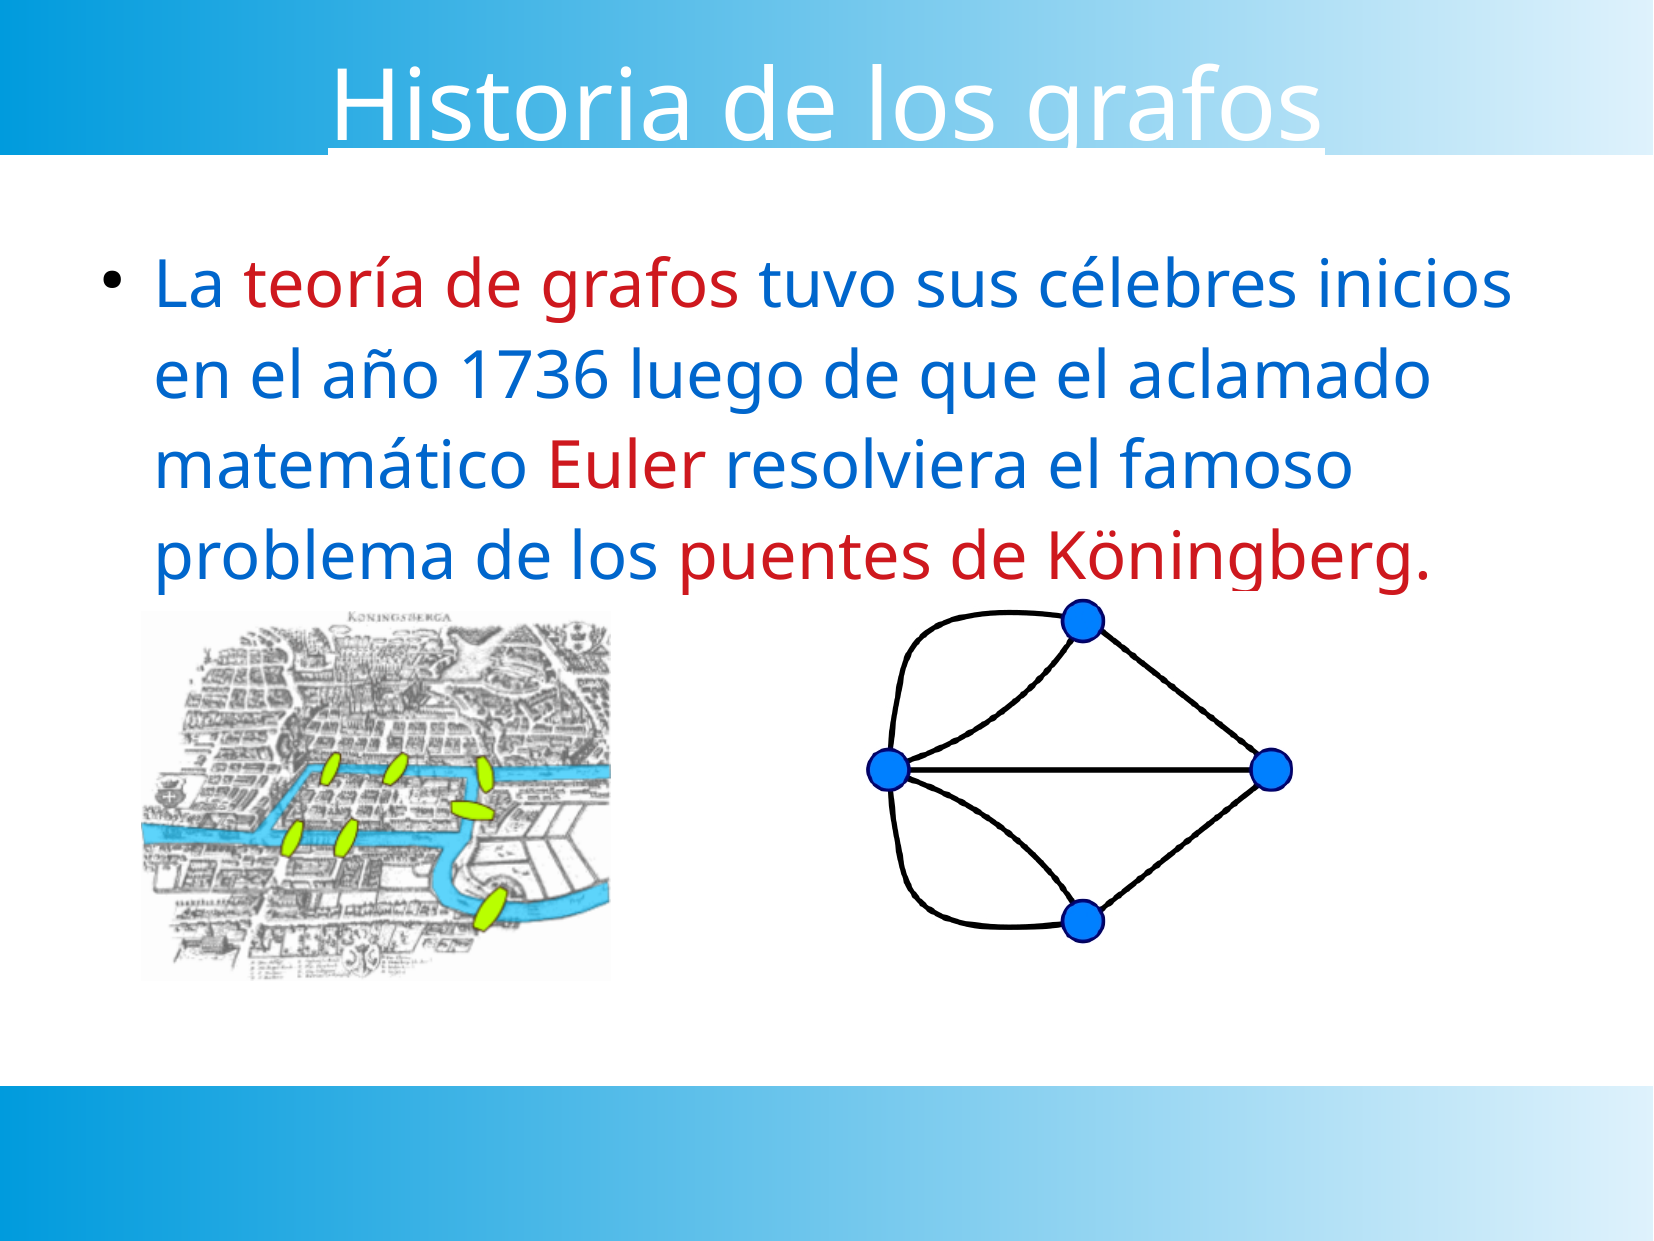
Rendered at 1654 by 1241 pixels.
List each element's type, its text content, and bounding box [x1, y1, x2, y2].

list La teoría de grafos tuvo sus célebres inicios en el año 1736 luego de que el aclamado matemático Euler resolviera el famoso problema de los puentes de Köningberg. [82, 236, 1571, 956]
title Historia de los grafos [82, 43, 1571, 161]
picture [141, 611, 611, 981]
picture [857, 591, 1300, 945]
